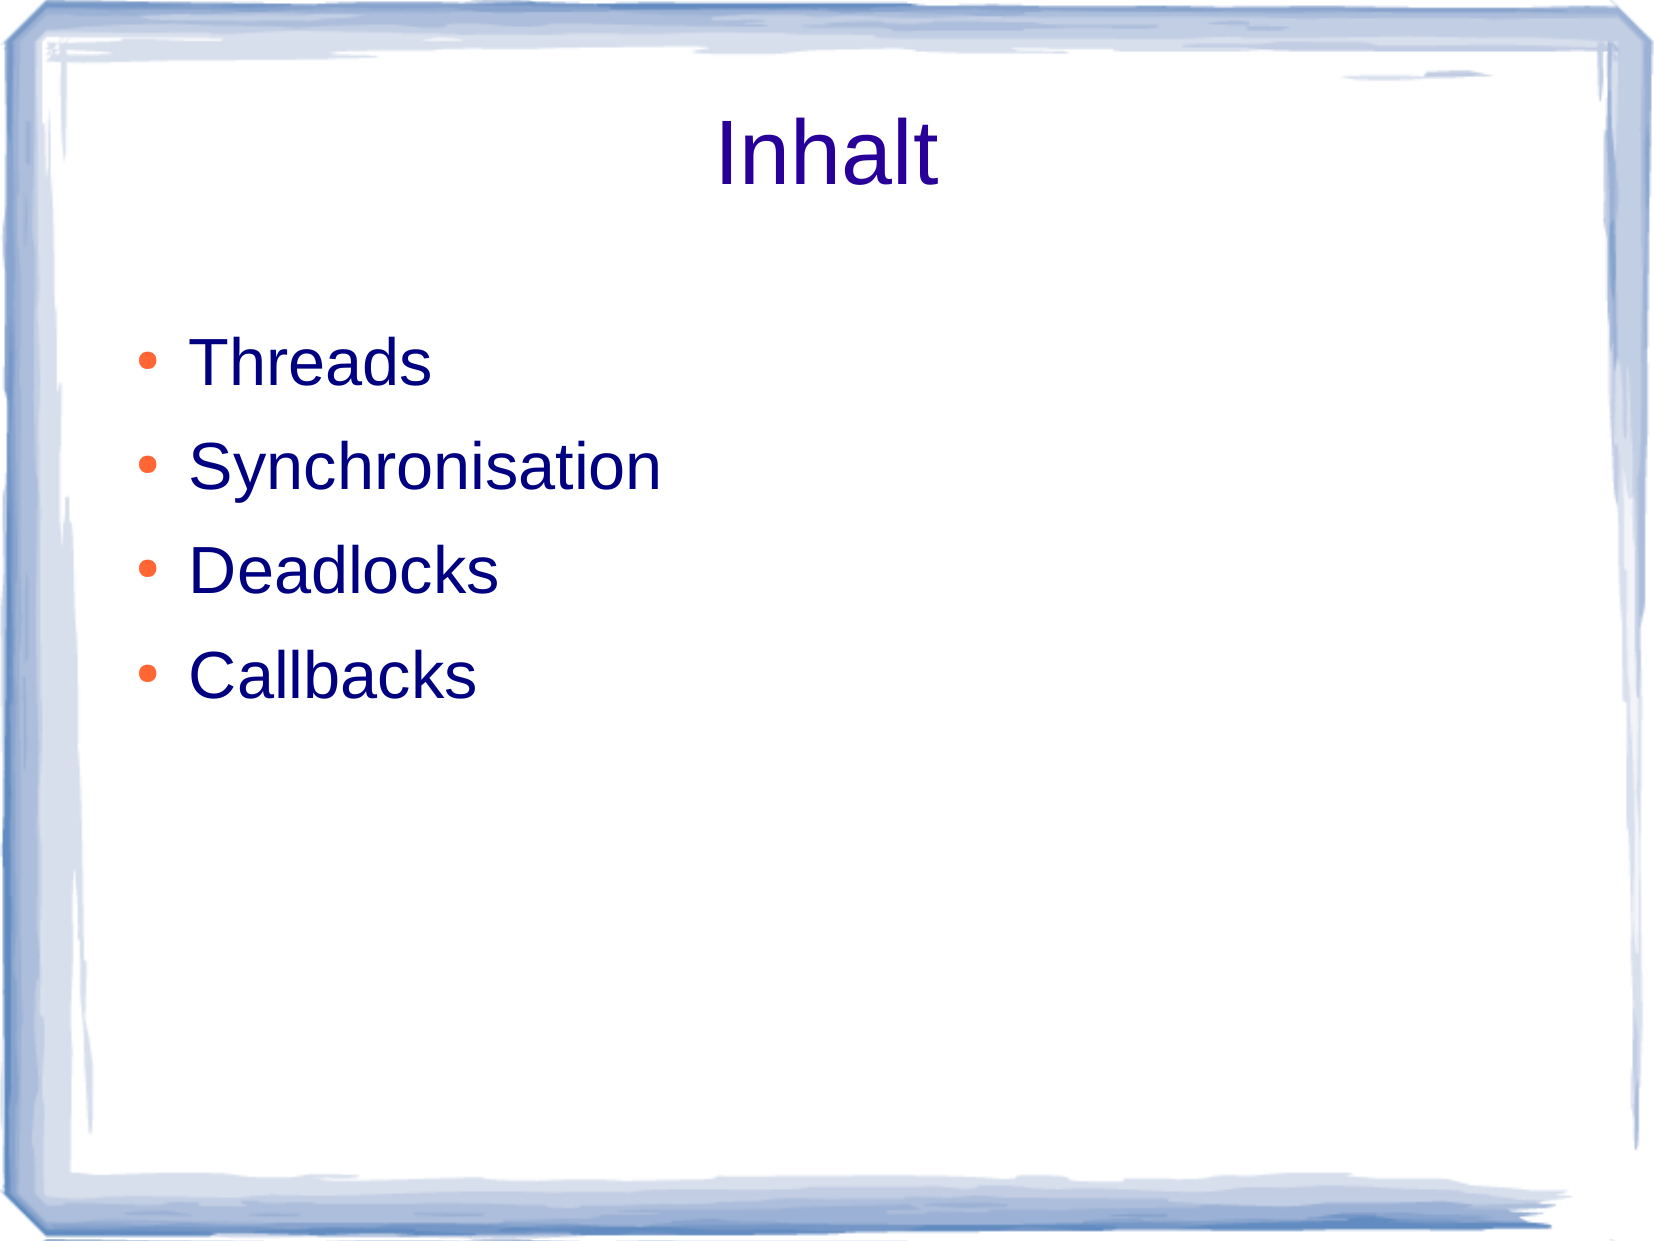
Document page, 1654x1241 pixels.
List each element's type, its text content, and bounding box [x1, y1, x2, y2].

title Inhalt [82, 49, 1571, 257]
picture [0, 0, 1654, 1241]
list Threads Synchronisation Deadlocks Callbacks [118, 324, 1571, 1241]
